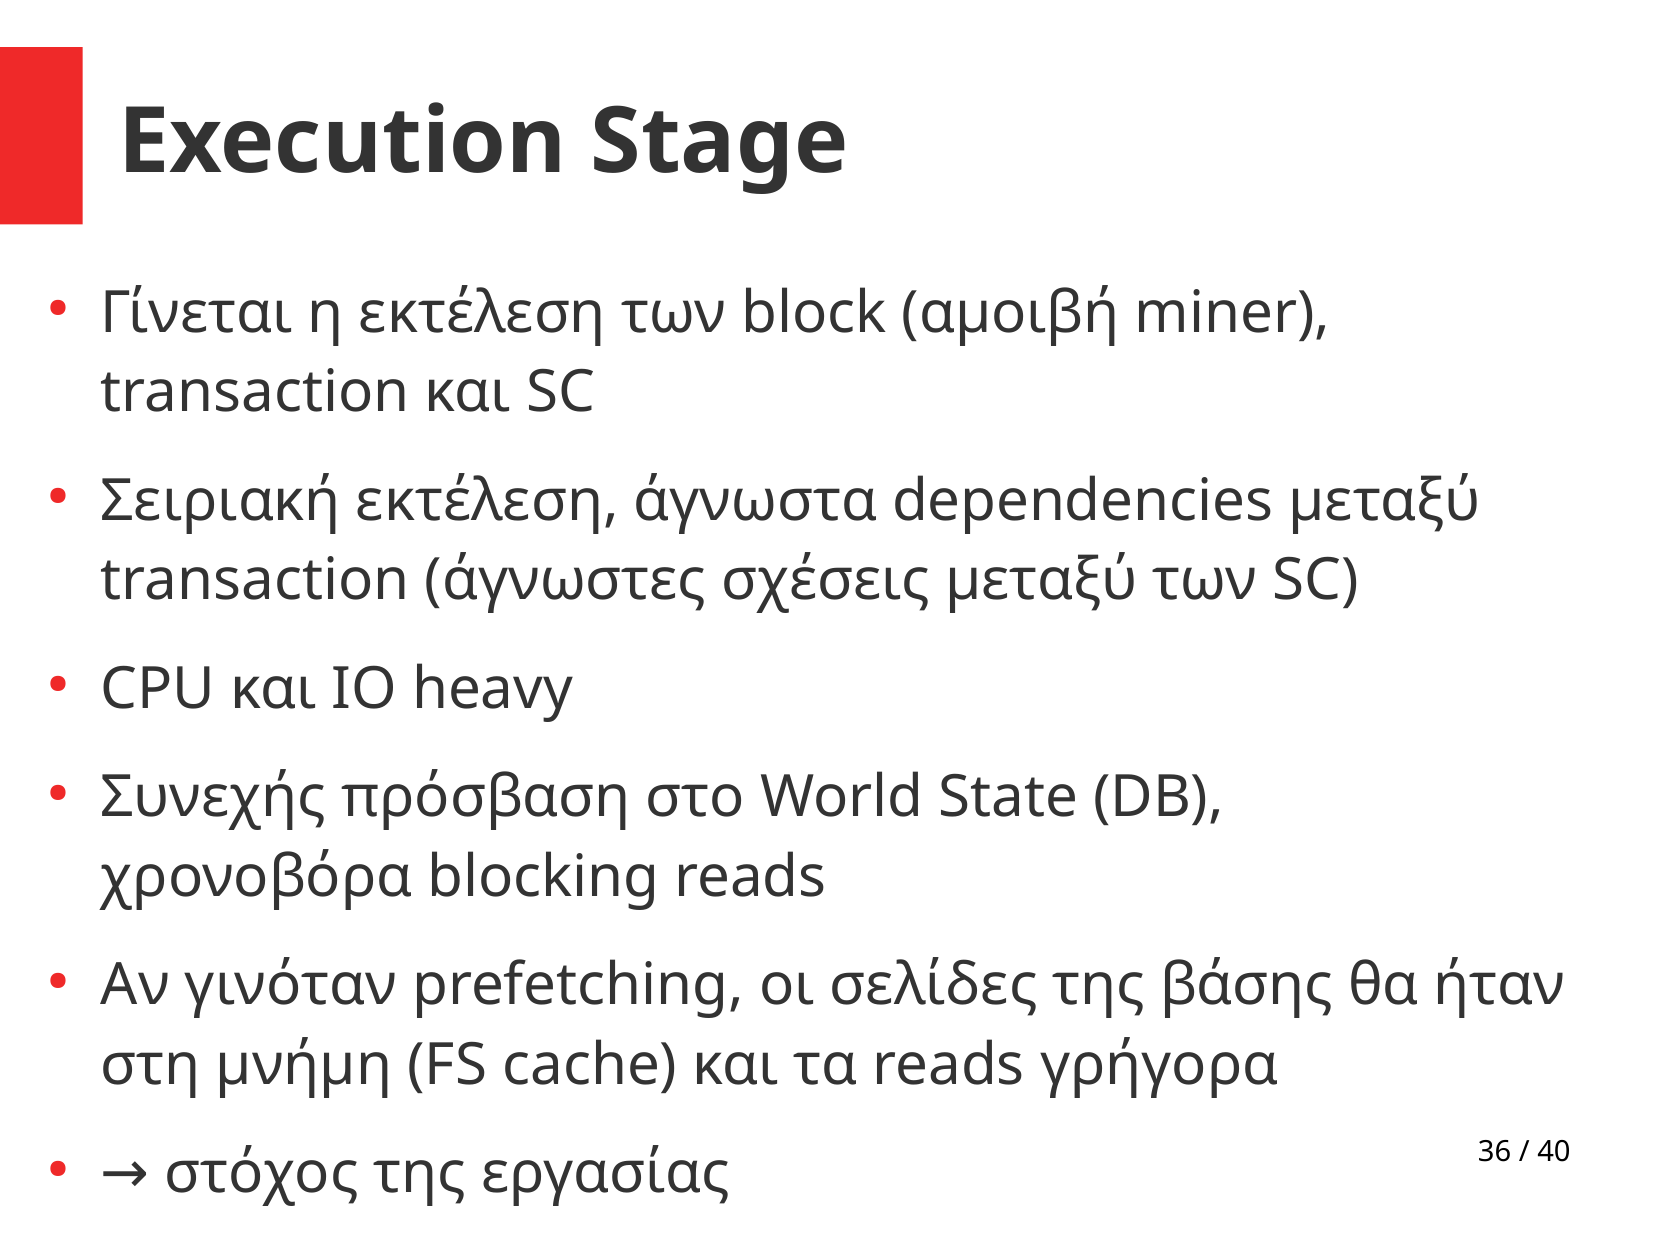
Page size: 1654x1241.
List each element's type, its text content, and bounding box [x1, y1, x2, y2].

list Γίνεται η εκτέλεση των block (αμοιβή miner), transaction και SC Σειριακή εκτέλεση, άγνωστα dependencies μεταξύ transaction (άγνωστες σχέσεις μεταξύ των SC) CPU και IO heavy Συνεχής πρόσβαση στο World State (DB), χρονοβόρα blocking reads Αν γινόταν prefetching, οι σελίδες της βάσης θα ήταν στη μνήμη (FS cache) και τα reads γρήγορα → στόχος της εργασίας [30, 270, 1621, 1066]
title Execution Stage [118, 33, 1571, 241]
